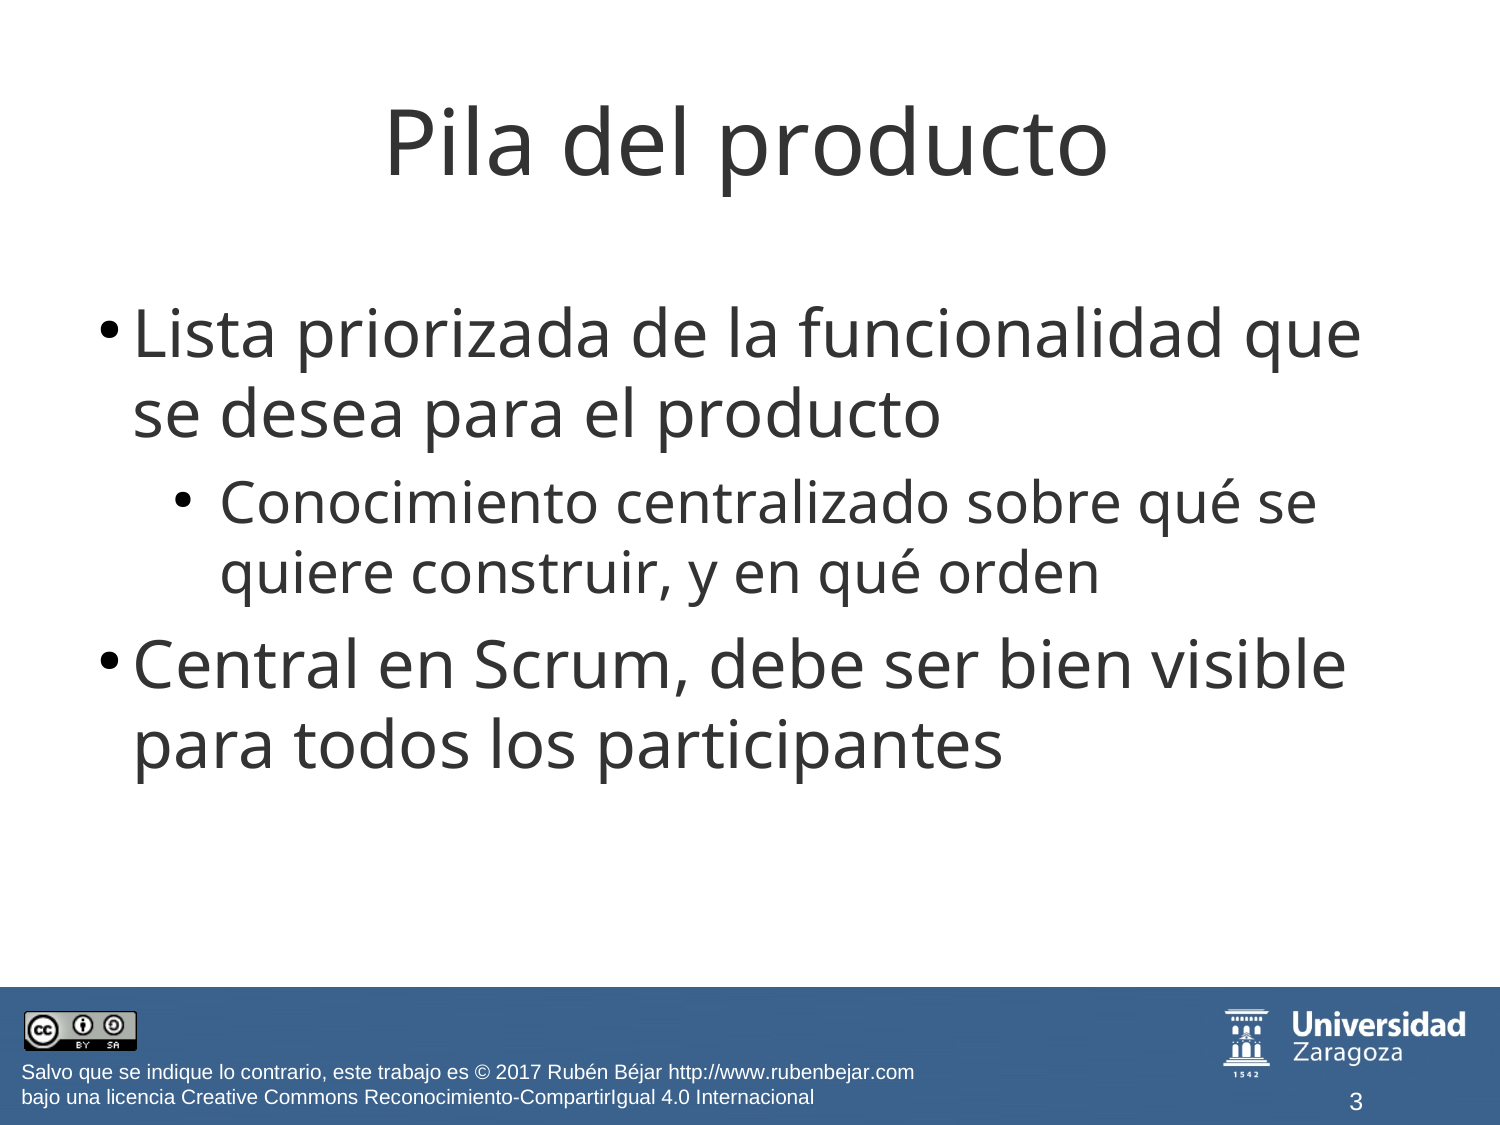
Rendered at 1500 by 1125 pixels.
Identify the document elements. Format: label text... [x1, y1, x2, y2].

list Lista priorizada de la funcionalidad que se desea para el producto Conocimiento centralizado sobre qué se quiere construir, y en qué orden Central en Scrum, debe ser bien visible para todos los participantes [82, 283, 1418, 957]
picture [0, 987, 1500, 1125]
title Pila del producto [74, 21, 1420, 257]
